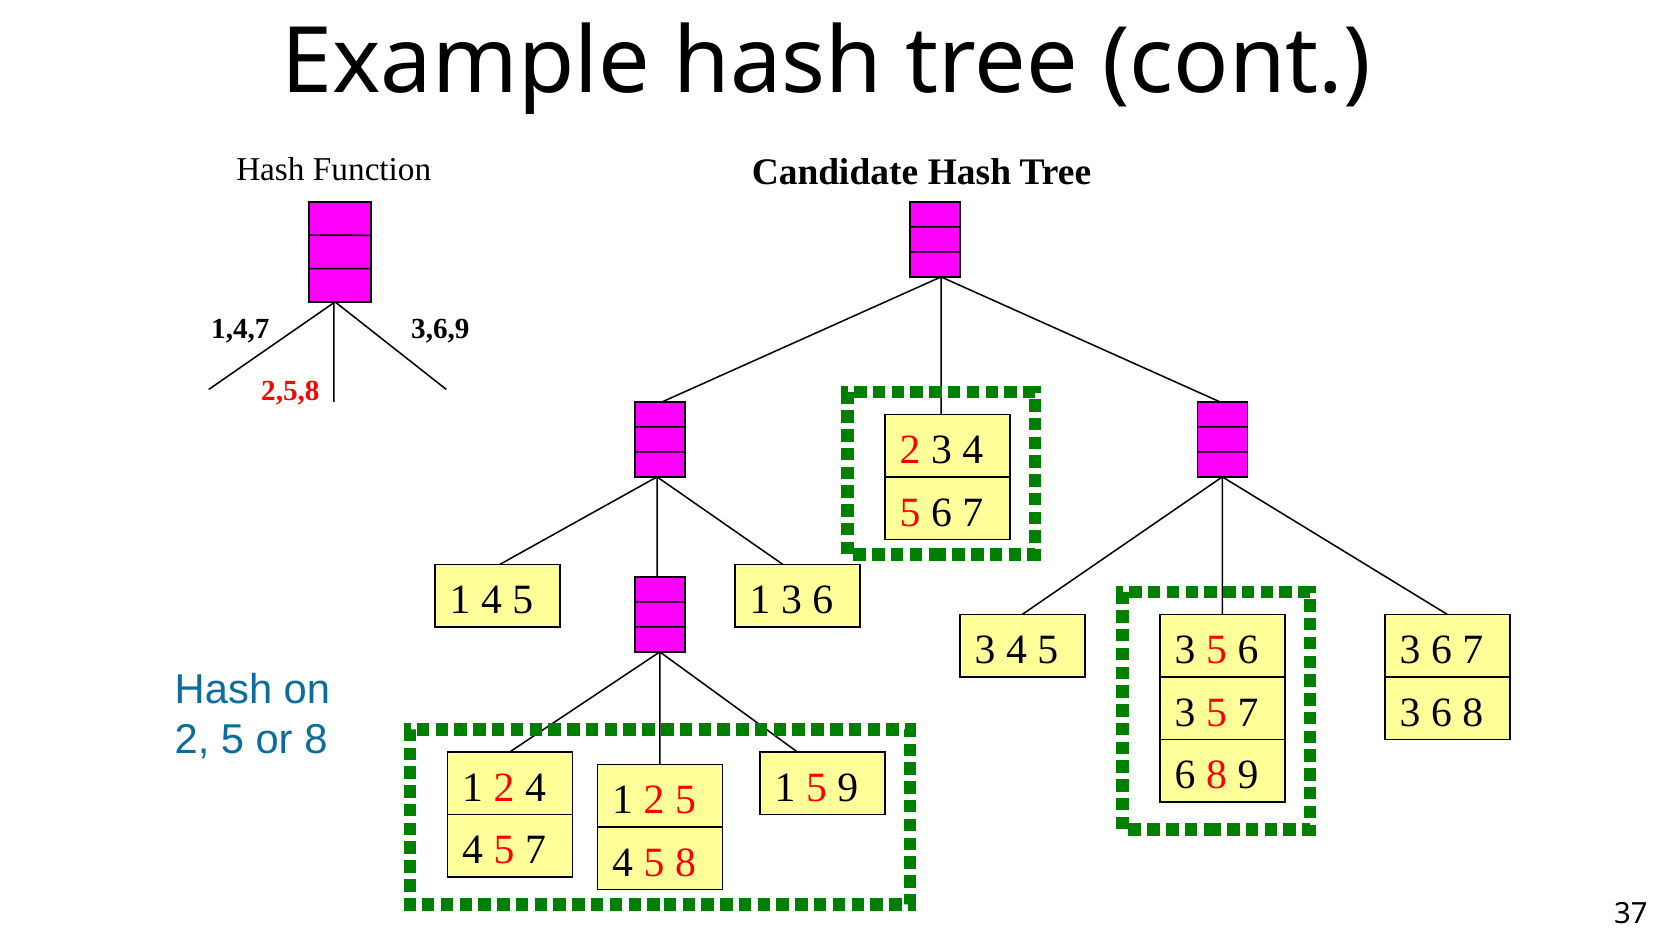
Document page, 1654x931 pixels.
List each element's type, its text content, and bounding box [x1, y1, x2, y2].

text_box [909, 253, 960, 277]
text_box [909, 201, 960, 226]
text_box [634, 576, 685, 601]
text_box Hash Function [221, 139, 447, 195]
text_box 3 4 5 [959, 614, 1074, 680]
text_box [1197, 428, 1248, 451]
text_box [549, 564, 560, 627]
title Example hash tree (cont.) [82, 1, 1571, 113]
text_box [308, 201, 372, 234]
text_box 3 6 7 [1384, 614, 1499, 676]
text_box [1197, 453, 1248, 477]
text_box 1,4,7 [196, 301, 285, 352]
text_box [909, 228, 960, 251]
text_box [849, 564, 860, 627]
text_box [634, 453, 685, 477]
text_box 1 4 5 [434, 564, 549, 630]
text_box [1197, 401, 1248, 426]
text_box 1 5 9 [759, 751, 874, 817]
text_box [561, 751, 573, 877]
text_box 2 3 4 [884, 414, 999, 476]
text_box 3 6 8 [1384, 676, 1499, 742]
text_box 1 2 5 [597, 764, 711, 826]
text_box [1274, 614, 1285, 802]
text_box 5 6 7 [884, 476, 999, 542]
text_box 3,6,9 [396, 301, 485, 352]
text_box [634, 603, 685, 626]
text_box Hash on 2, 5 or 8 [159, 654, 348, 770]
text_box [308, 236, 372, 267]
text_box [711, 764, 723, 890]
text_box [634, 628, 685, 652]
text_box [1499, 614, 1510, 740]
text_box 3 5 7 [1159, 676, 1274, 739]
text_box [634, 428, 685, 451]
text_box [874, 751, 885, 815]
text_box 2,5,8 [246, 364, 335, 415]
text_box 1 3 6 [734, 564, 849, 630]
text_box 4 5 7 [447, 814, 561, 880]
text_box [634, 401, 685, 426]
text_box 3 5 6 [1159, 614, 1274, 676]
text_box 4 5 8 [597, 826, 711, 892]
text_box 1 2 4 [447, 751, 561, 814]
text_box [999, 414, 1010, 540]
text_box [308, 270, 372, 302]
text_box Candidate Hash Tree [737, 139, 1107, 200]
text_box [1074, 614, 1085, 677]
text_box 6 8 9 [1159, 739, 1274, 805]
